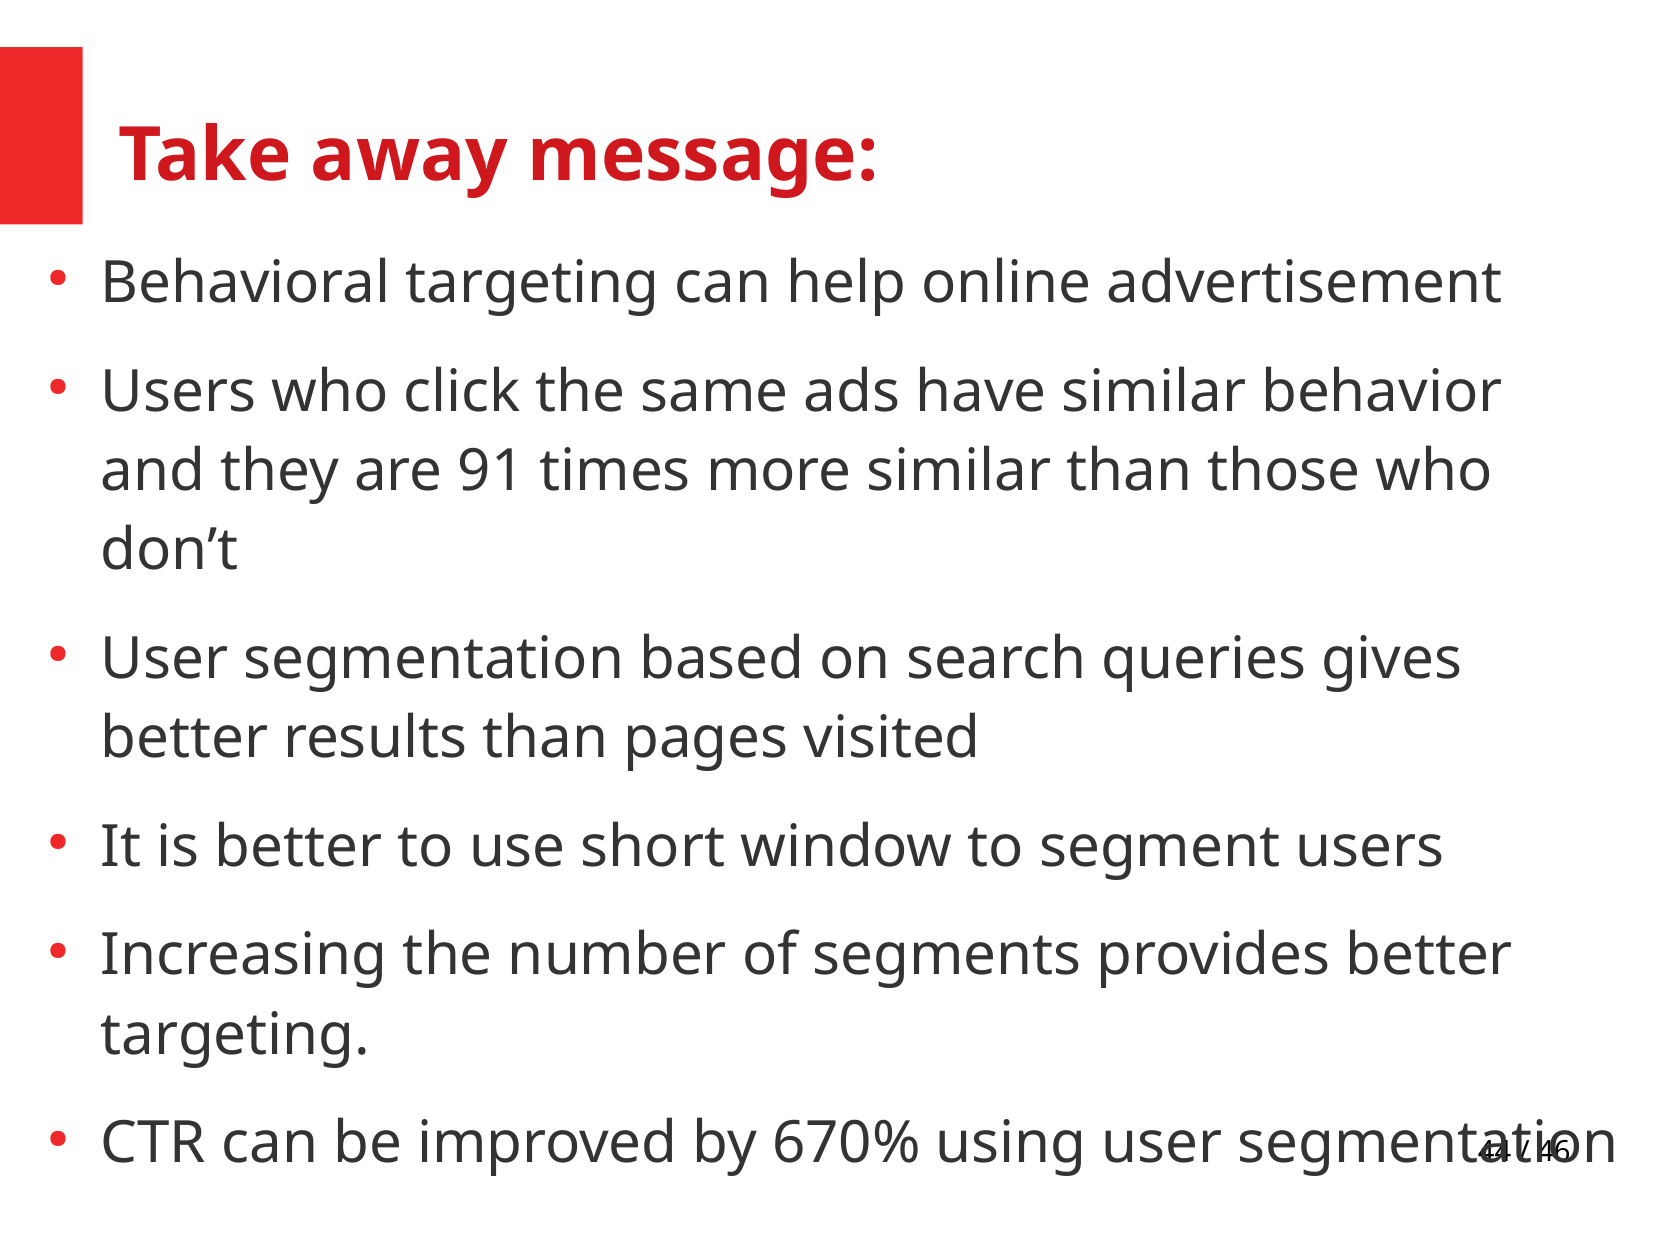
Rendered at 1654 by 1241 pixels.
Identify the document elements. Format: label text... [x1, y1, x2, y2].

list Behavioral targeting can help online advertisement Users who click the same ads have similar behavior and they are 91 times more similar than those who don’t User segmentation based on search queries gives better results than pages visited It is better to use short window to segment users Increasing the number of segments provides better targeting. CTR can be improved by 670% using user segmentation [30, 240, 1621, 1074]
title Take away message: [118, 49, 1571, 240]
